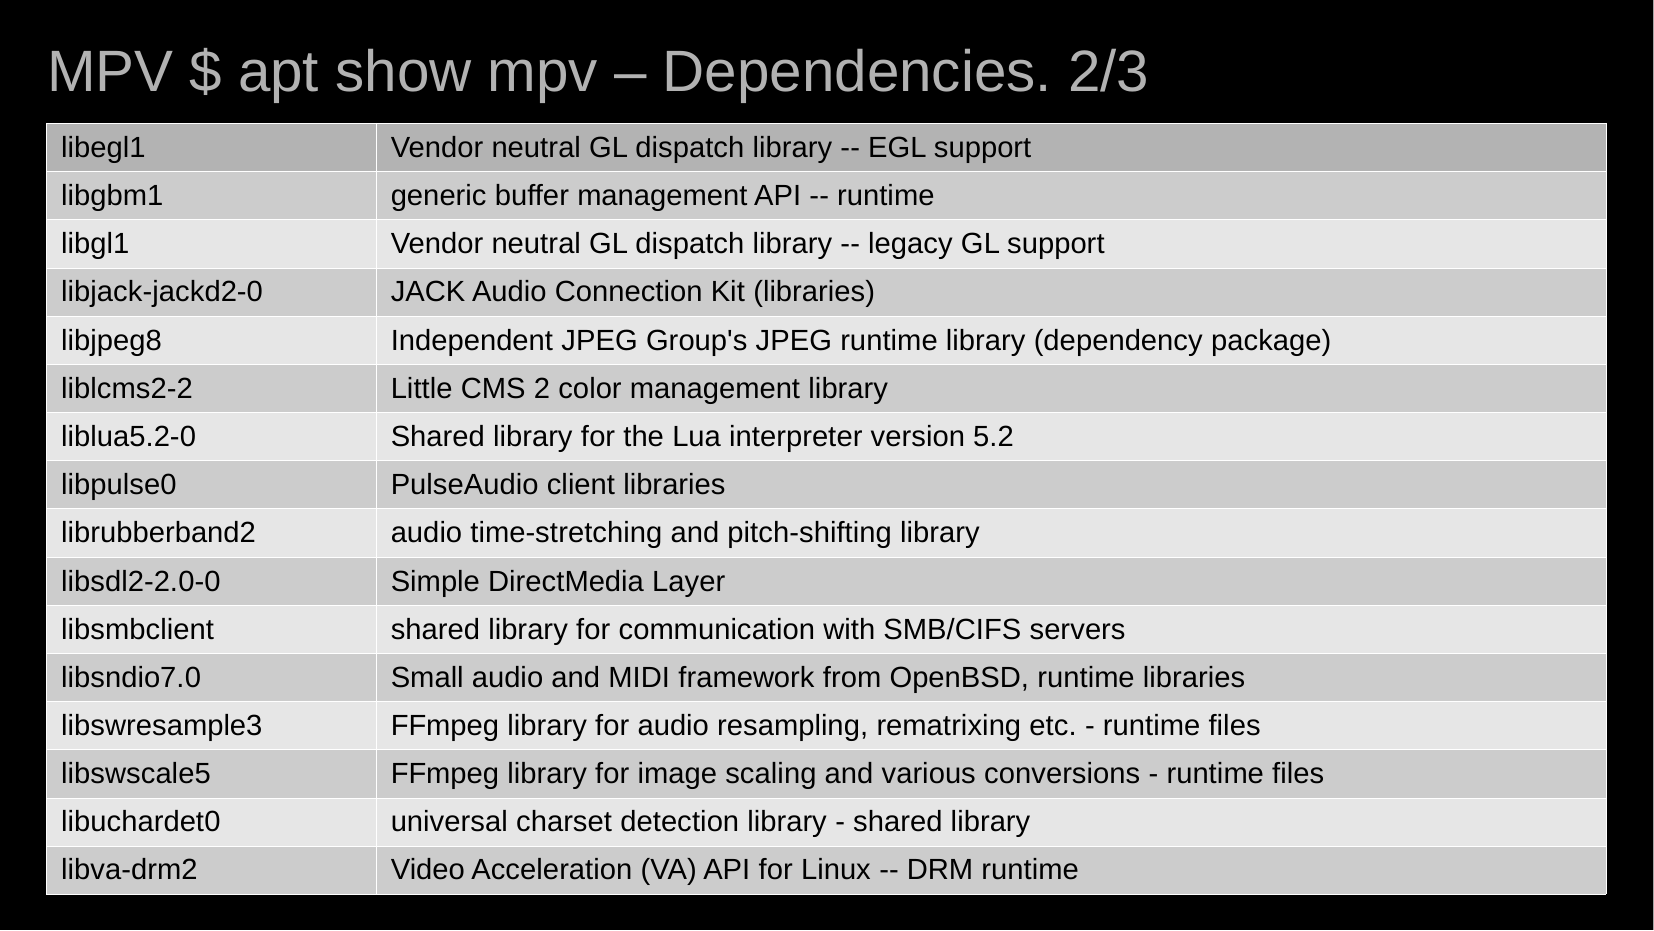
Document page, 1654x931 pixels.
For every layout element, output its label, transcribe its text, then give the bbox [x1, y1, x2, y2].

table_cell libgl1 [47, 220, 376, 268]
table_cell universal charset detection library - shared library [377, 799, 1606, 846]
table_cell shared library for communication with SMB/CIFS servers [377, 606, 1606, 653]
table_cell Video Acceleration (VA) API for Linux -- DRM runtime [377, 847, 1606, 894]
table_cell Vendor neutral GL dispatch library -- legacy GL support [377, 220, 1606, 268]
table_cell librubberband2 [47, 509, 376, 557]
table_cell libsmbclient [47, 606, 376, 653]
table_cell libjpeg8 [47, 317, 376, 364]
table_cell Small audio and MIDI framework from OpenBSD, runtime libraries [377, 654, 1606, 701]
table_cell PulseAudio client libraries [377, 461, 1606, 508]
table_cell Shared library for the Lua interpreter version 5.2 [377, 413, 1606, 460]
table_cell libpulse0 [47, 461, 376, 508]
table_cell Independent JPEG Group's JPEG runtime library (dependency package) [377, 317, 1606, 364]
title MPV $ apt show mpv – Dependencies. 2/3 [47, 29, 1630, 114]
table_cell libgbm1 [47, 172, 376, 219]
table_cell Simple DirectMedia Layer [377, 558, 1606, 605]
table_cell libva-drm2 [47, 847, 376, 894]
table_cell JACK Audio Connection Kit (libraries) [377, 269, 1606, 316]
table_cell generic buffer management API -- runtime [377, 172, 1606, 219]
table_cell FFmpeg library for audio resampling, rematrixing etc. - runtime files [377, 702, 1606, 749]
table_cell liblua5.2-0 [47, 413, 376, 460]
table_cell liblcms2-2 [47, 365, 376, 412]
table_cell Little CMS 2 color management library [377, 365, 1606, 412]
table_cell audio time-stretching and pitch-shifting library [377, 509, 1606, 557]
table_cell FFmpeg library for image scaling and various conversions - runtime files [377, 750, 1606, 798]
table_cell libuchardet0 [47, 799, 376, 846]
table_cell libsdl2-2.0-0 [47, 558, 376, 605]
table_cell libswresample3 [47, 702, 376, 749]
table_cell libsndio7.0 [47, 654, 376, 701]
table_header libegl1 [47, 124, 376, 171]
table_cell libswscale5 [47, 750, 376, 798]
table_header Vendor neutral GL dispatch library -- EGL support [377, 124, 1606, 171]
table_cell libjack-jackd2-0 [47, 269, 376, 316]
